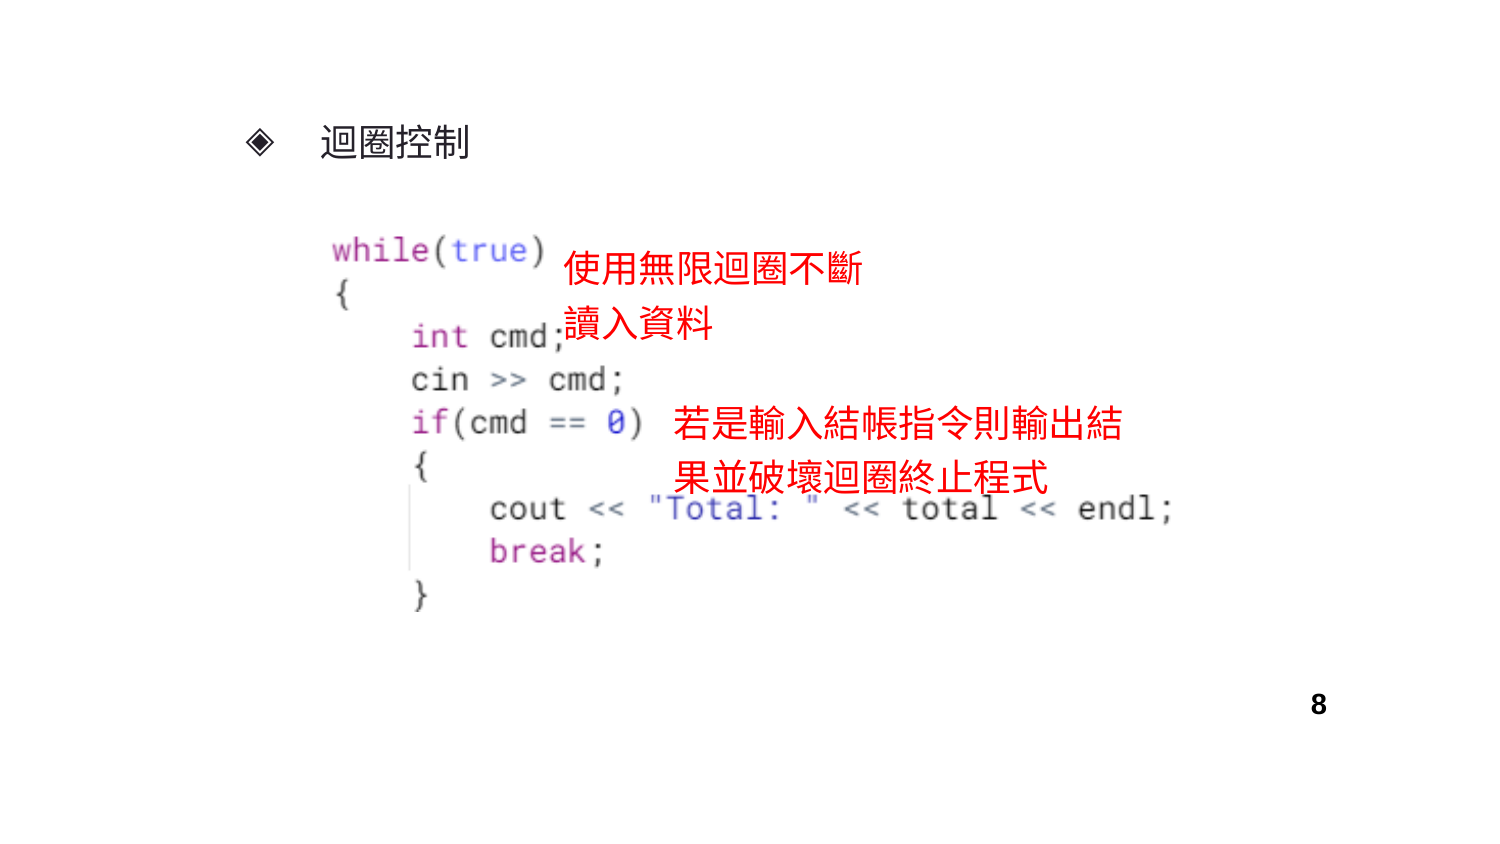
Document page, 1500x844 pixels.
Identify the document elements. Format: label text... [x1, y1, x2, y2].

picture [315, 231, 1185, 612]
text_box 8 [1295, 672, 1386, 737]
text_box 若是輸入結帳指令則輸出結果並破壞迴圈終止程式 [659, 386, 1158, 458]
text_box 使用無限迴圈不斷讀入資料 [549, 232, 896, 277]
text_box 使用無限迴圈不斷讀入資料 [757, 254, 783, 277]
text_box 迴圈控制 [230, 98, 1055, 188]
text_box 使用無限迴圈不斷讀入資料 [729, 255, 745, 275]
